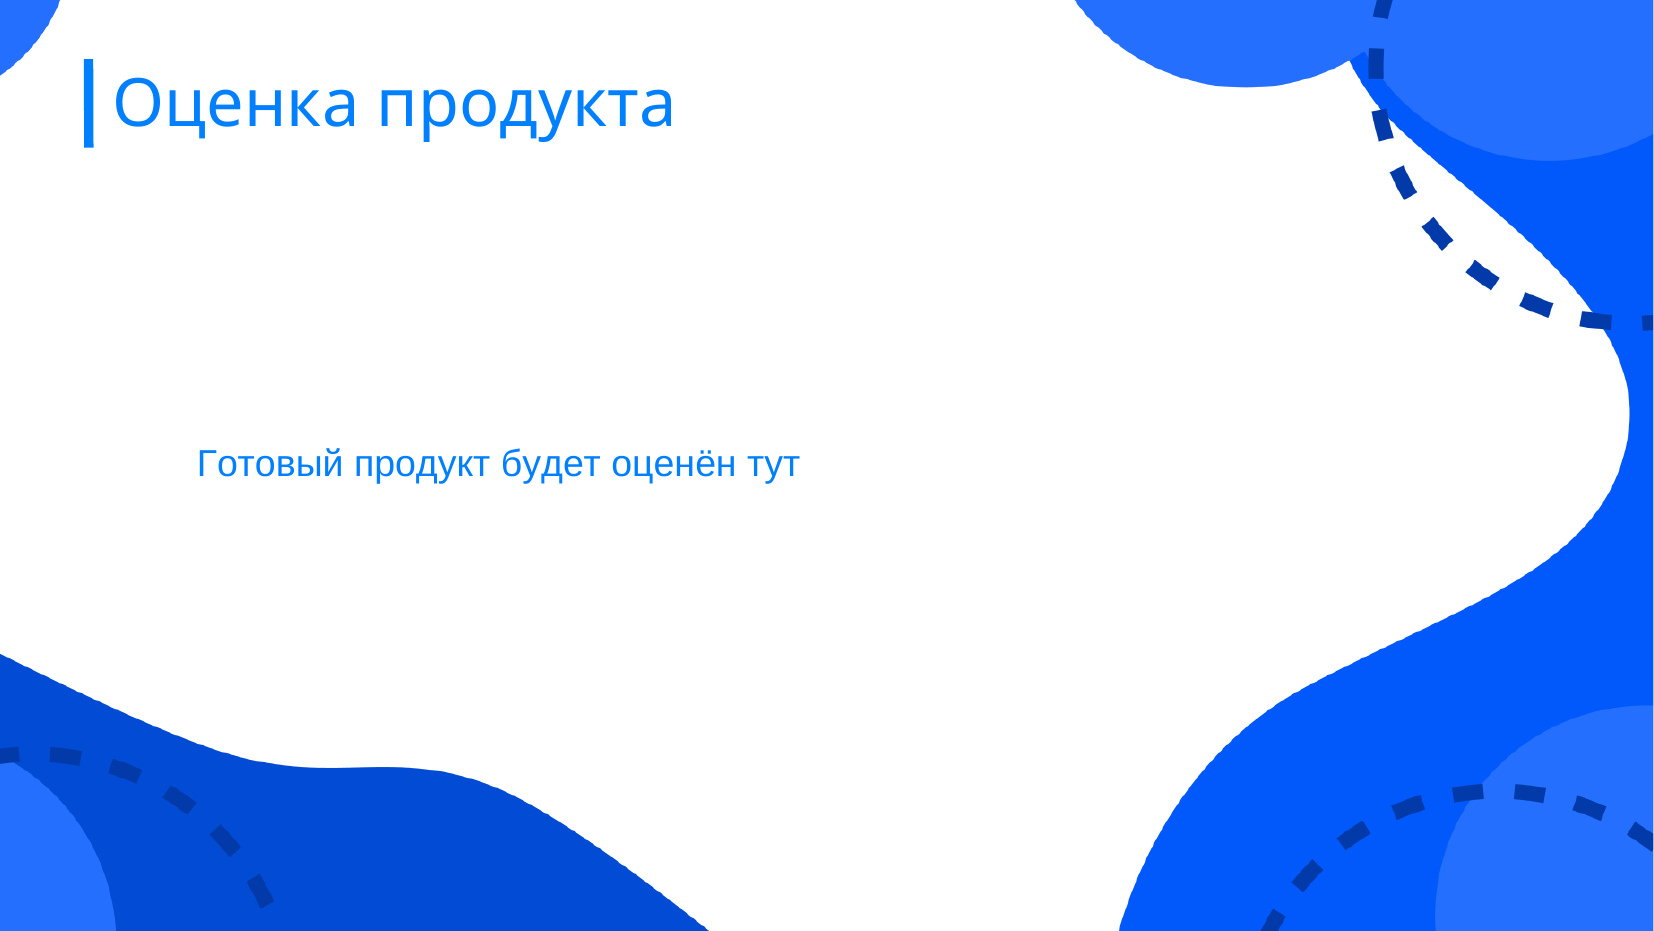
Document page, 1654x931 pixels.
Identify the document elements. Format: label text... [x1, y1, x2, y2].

text_box Готовый продукт будет оценён тут [82, 383, 916, 540]
text_box Оценка продукта [112, 21, 945, 178]
picture [0, 0, 1654, 931]
